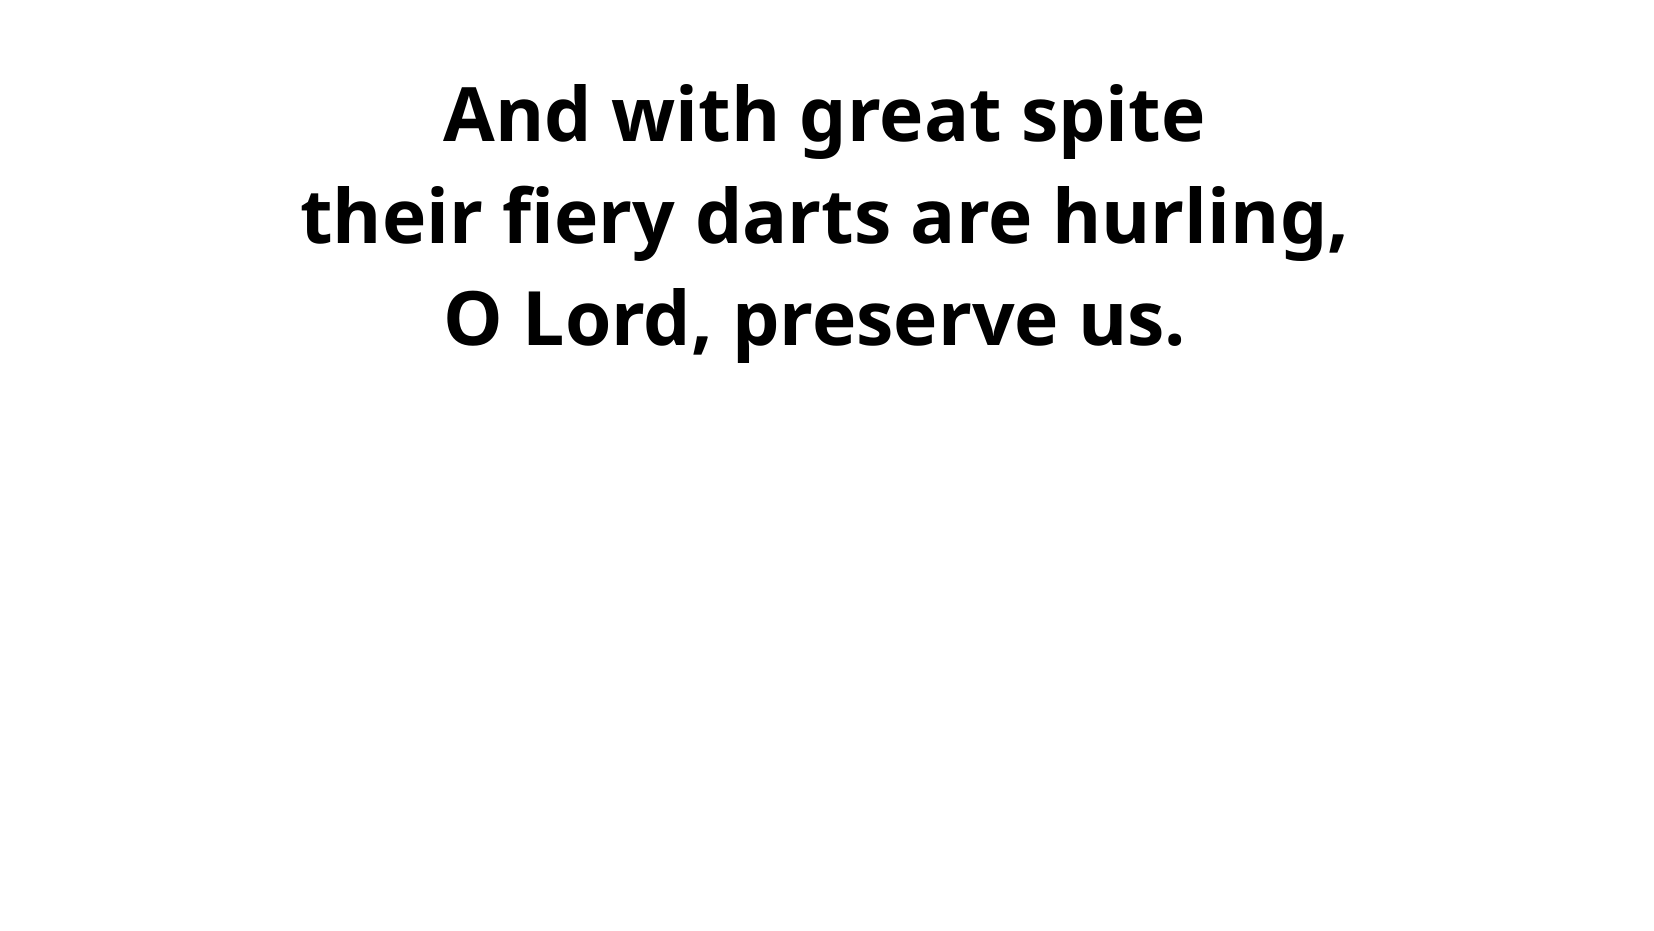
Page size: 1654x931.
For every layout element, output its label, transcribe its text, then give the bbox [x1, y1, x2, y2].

text_box And with great spite their fiery darts are hurling, O Lord, preserve us. [75, 53, 1576, 391]
